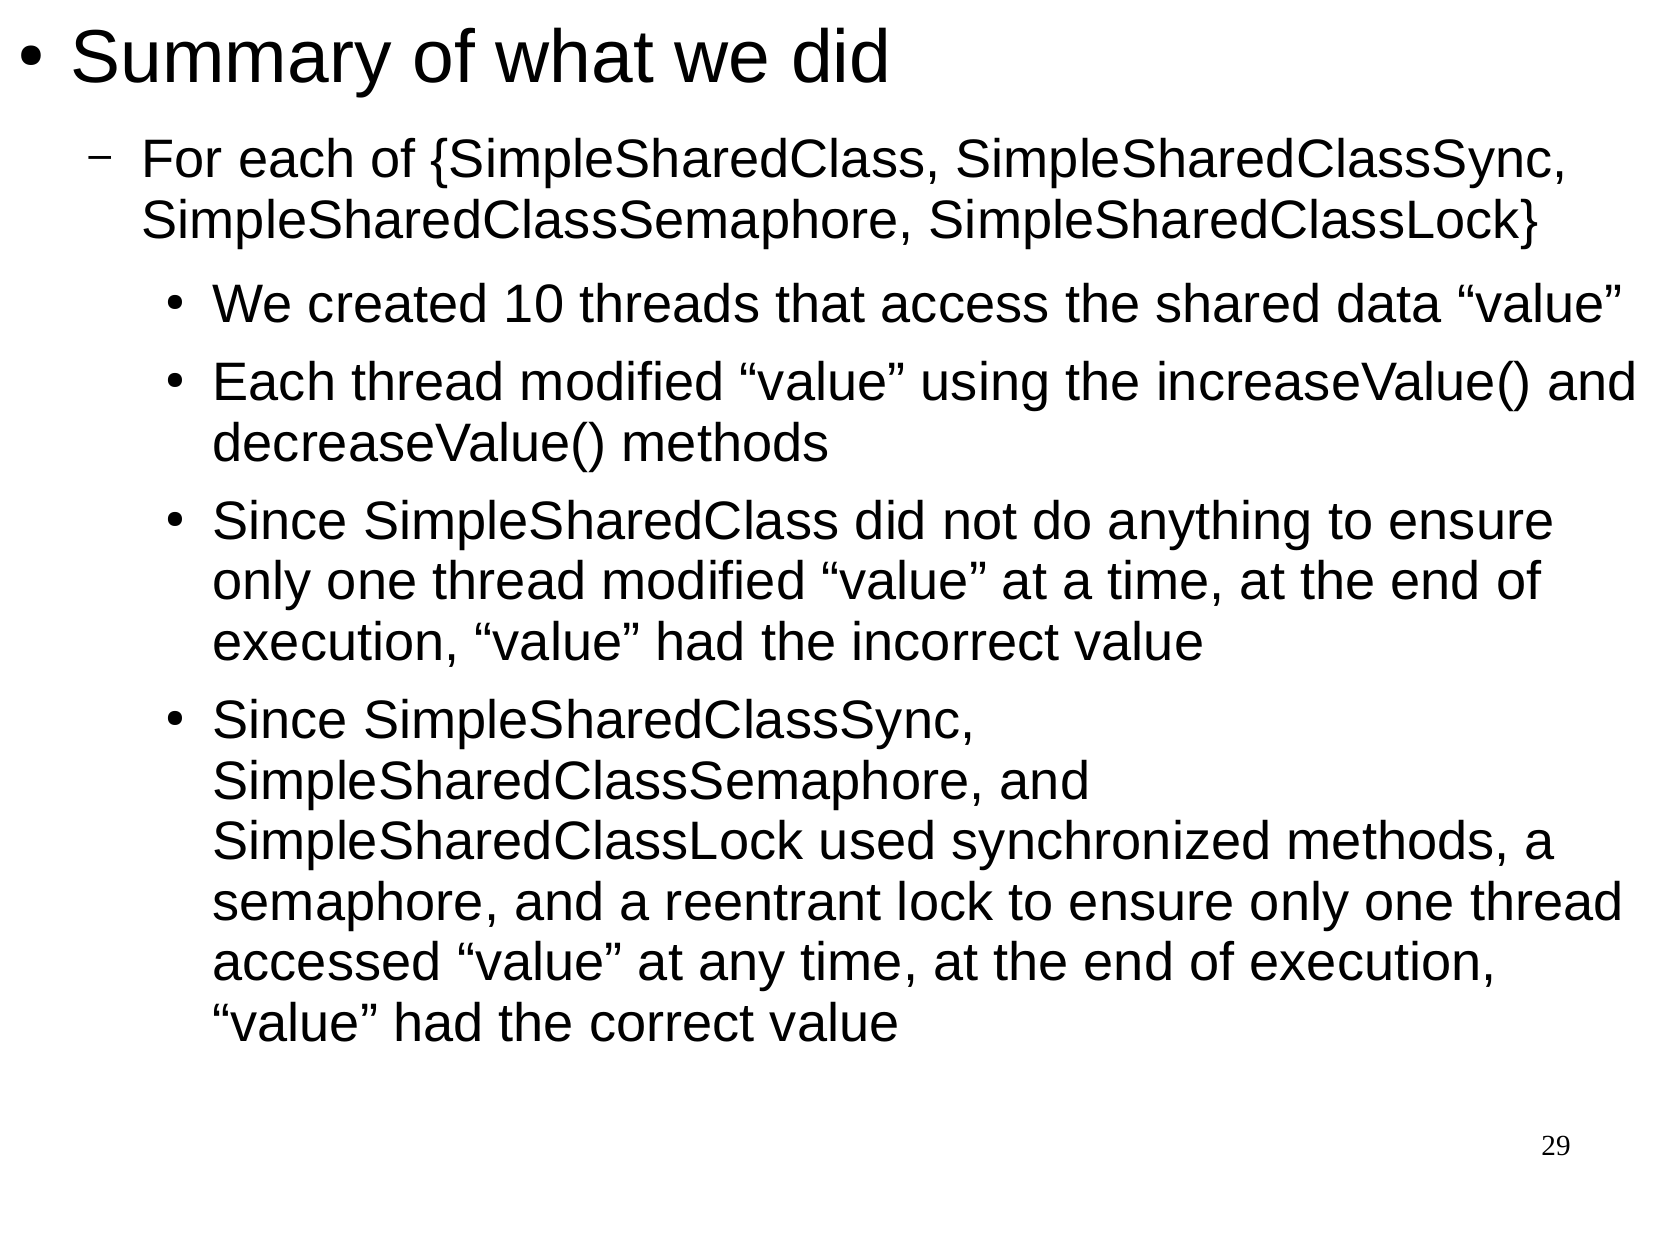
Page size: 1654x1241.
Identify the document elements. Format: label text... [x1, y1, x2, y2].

list Summary of what we did For each of {SimpleSharedClass, SimpleSharedClassSync, SimpleSharedClassSemaphore, SimpleSharedClassLock} We created 10 threads that access the shared data “value” Each thread modified “value” using the increaseValue() and decreaseValue() methods Since SimpleSharedClass did not do anything to ensure only one thread modified “value” at a time, at the end of execution, “value” had the incorrect value Since SimpleSharedClassSync, SimpleSharedClassSemaphore, and SimpleSharedClassLock used synchronized methods, a semaphore, and a reentrant lock to ensure only one thread accessed “value” at any time, at the end of execution, “value” had the correct value [0, 15, 1654, 1239]
